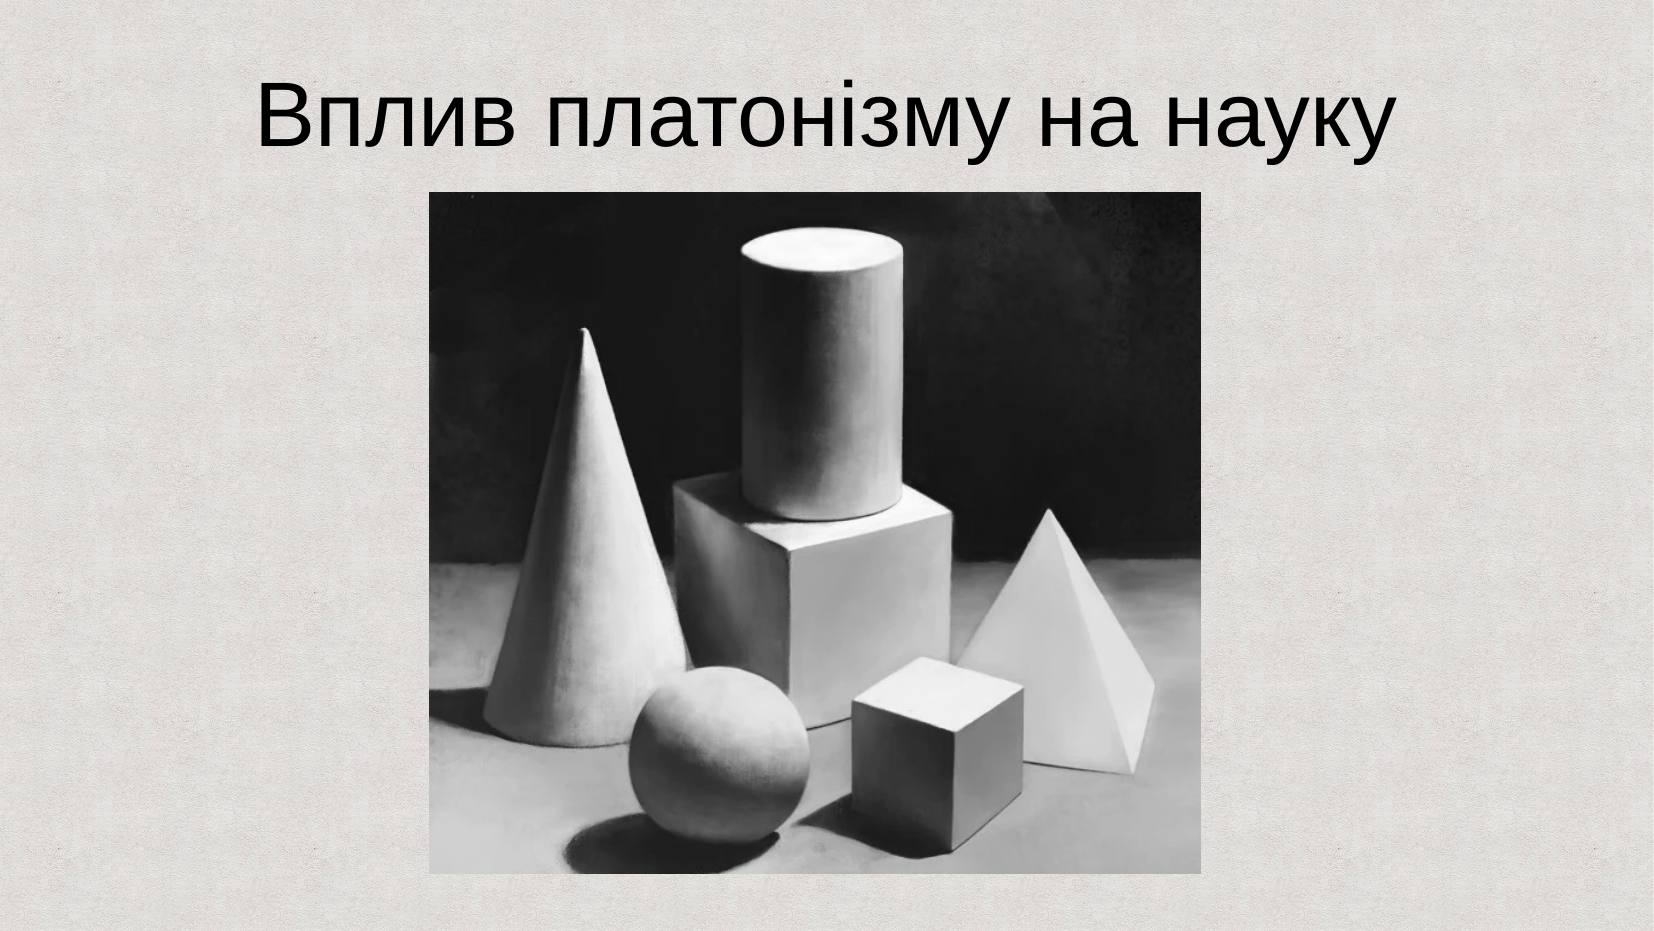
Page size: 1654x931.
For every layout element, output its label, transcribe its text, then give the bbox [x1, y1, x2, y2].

title Вплив платонізму на науку [82, 37, 1571, 193]
picture [0, 0, 1654, 931]
